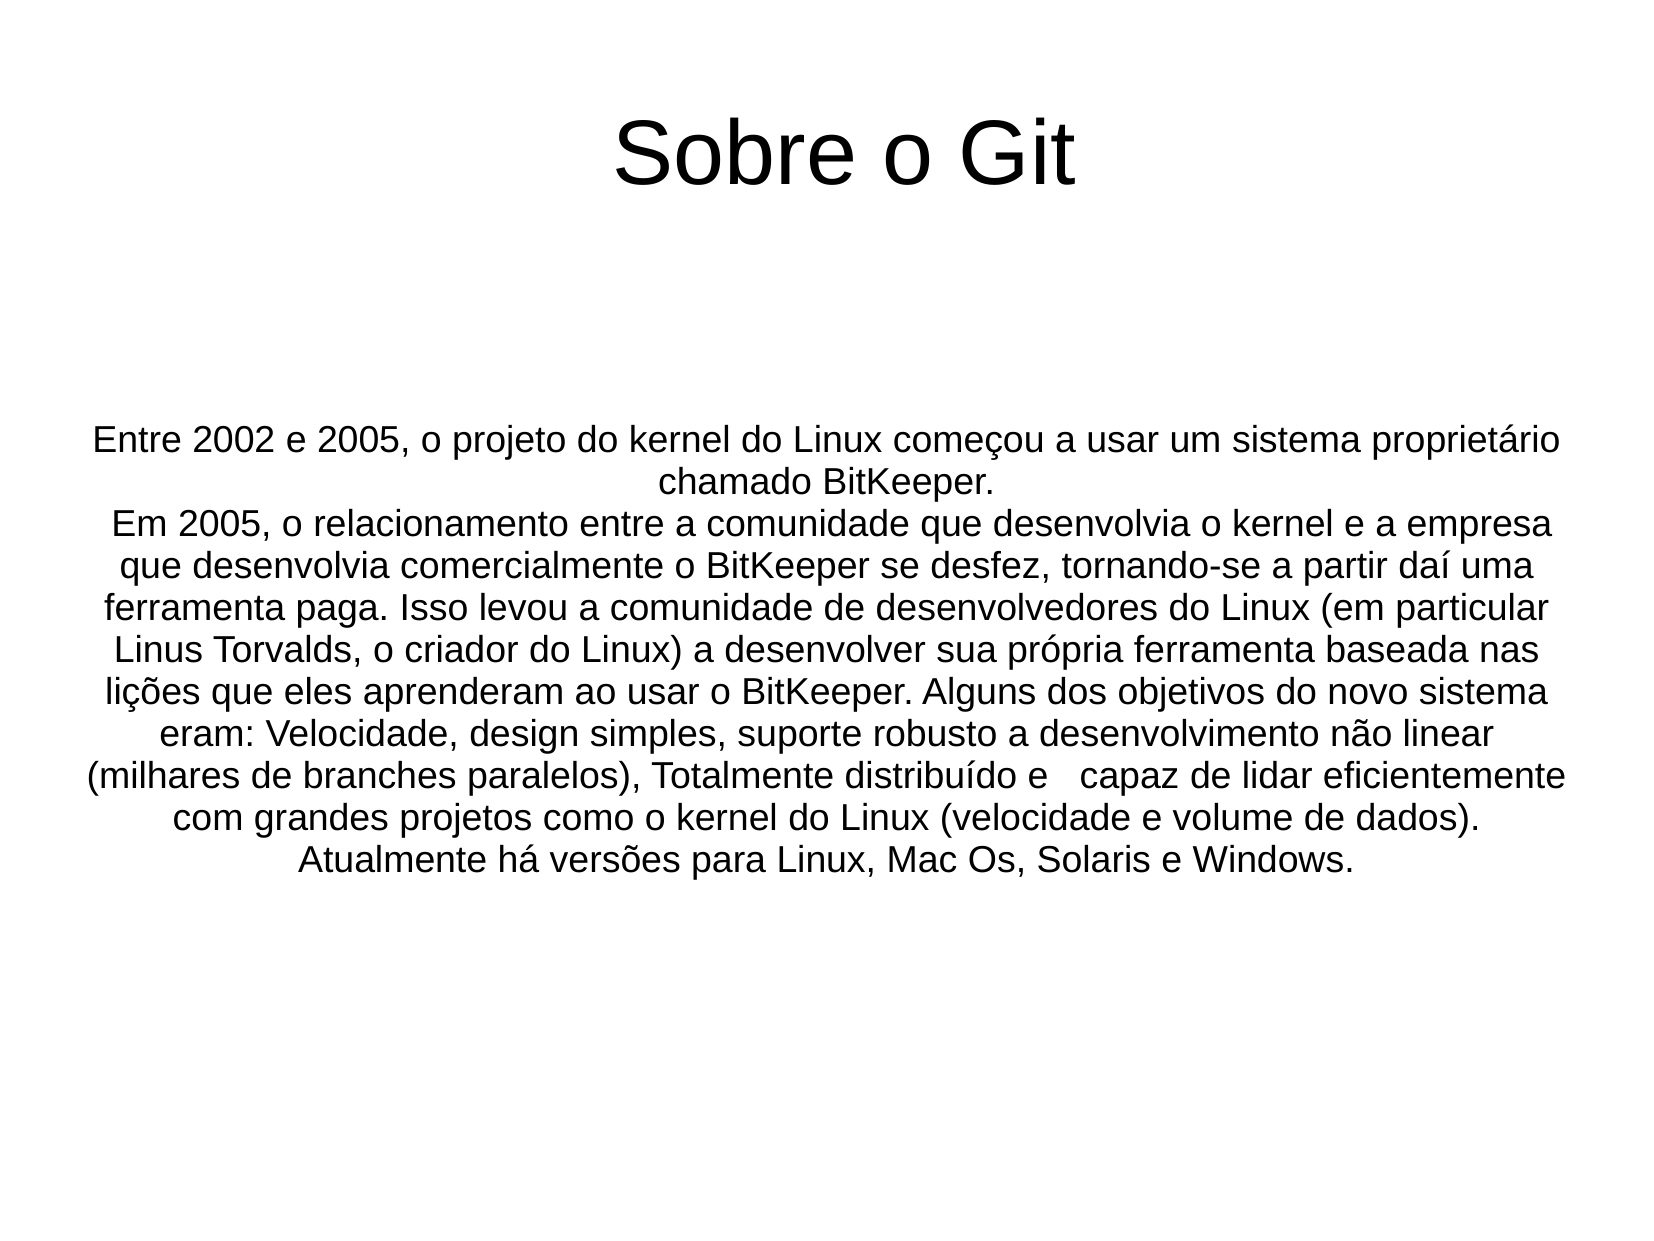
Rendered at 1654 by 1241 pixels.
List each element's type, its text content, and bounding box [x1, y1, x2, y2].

title Sobre o Git [82, 49, 1571, 257]
subtitle Entre 2002 e 2005, o projeto do kernel do Linux começou a usar um sistema proprietário chamado BitKeeper. Em 2005, o relacionamento entre a comunidade que desenvolvia o kernel e a empresa que desenvolvia comercialmente o BitKeeper se desfez, tornando-se a partir daí uma ferramenta paga. Isso levou a comunidade de desenvolvedores do Linux (em particular Linus Torvalds, o criador do Linux) a desenvolver sua própria ferramenta baseada nas lições que eles aprenderam ao usar o BitKeeper. Alguns dos objetivos do novo sistema eram: Velocidade, design simples, suporte robusto a desenvolvimento não linear (milhares de branches paralelos), Totalmente distribuído e capaz de lidar eficientemente com grandes projetos como o kernel do Linux (velocidade e volume de dados). Atualmente há versões para Linux, Mac Os, Solaris e Windows. [82, 290, 1571, 1010]
